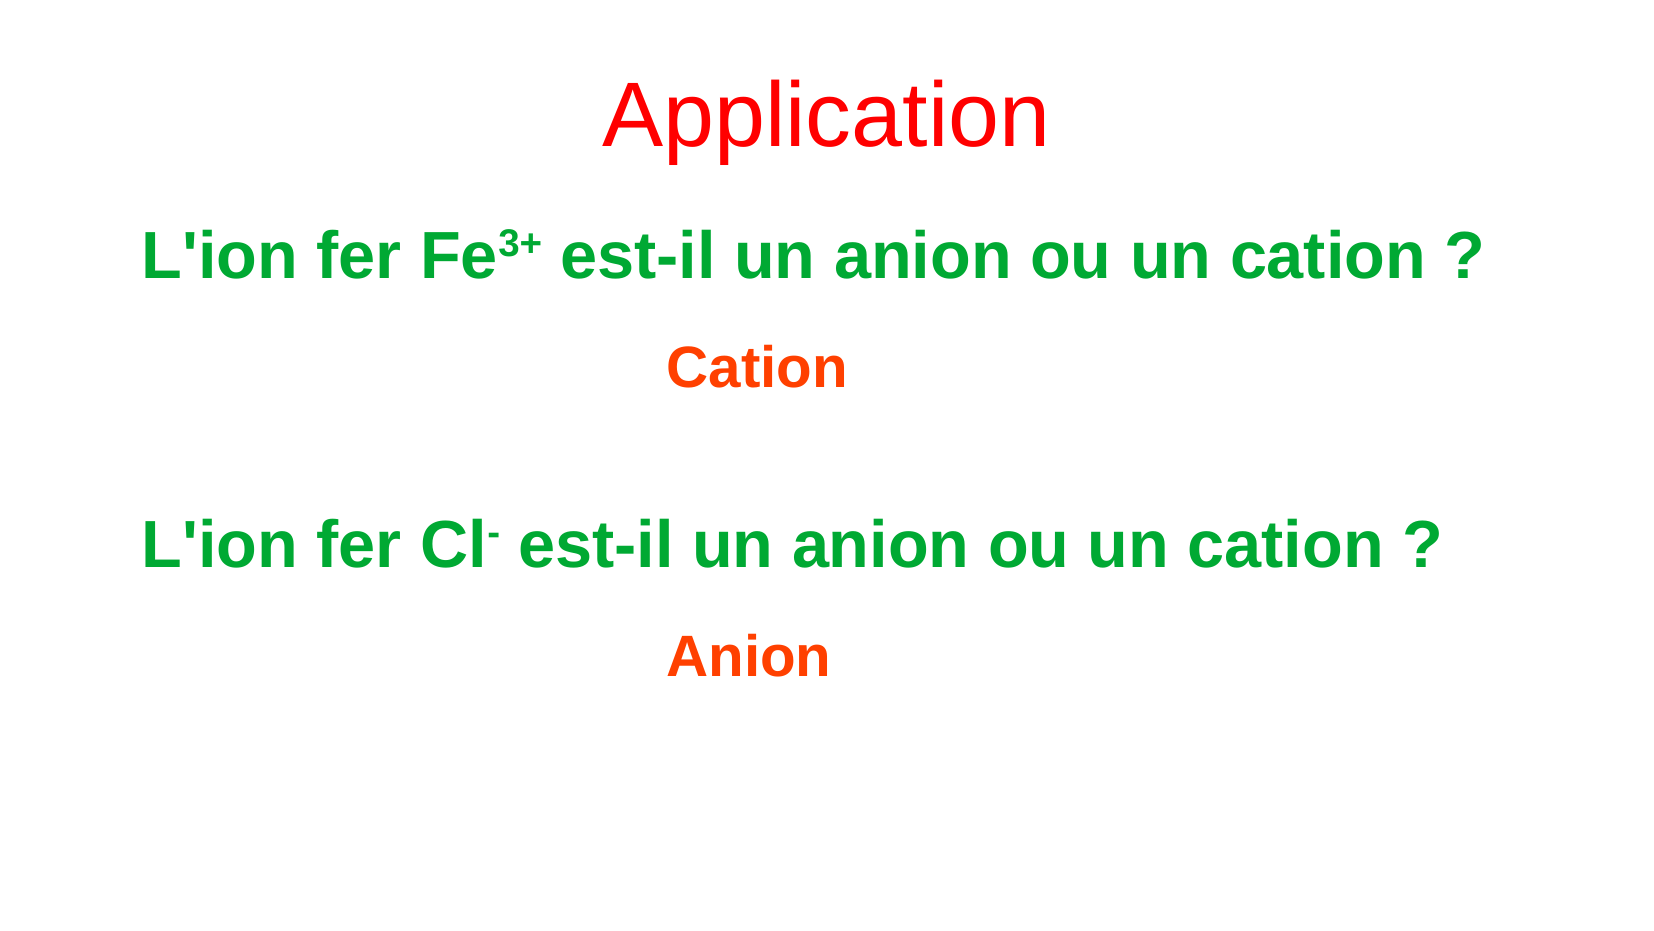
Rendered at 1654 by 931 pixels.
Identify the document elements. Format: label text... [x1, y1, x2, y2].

title Application [82, 37, 1571, 193]
list L'ion fer Fe3+ est-il un anion ou un cation ? [70, 217, 1560, 300]
text_box Cation [652, 327, 967, 407]
text_box Anion [652, 616, 967, 697]
list L'ion fer Cl- est-il un anion ou un cation ? [70, 506, 1560, 589]
